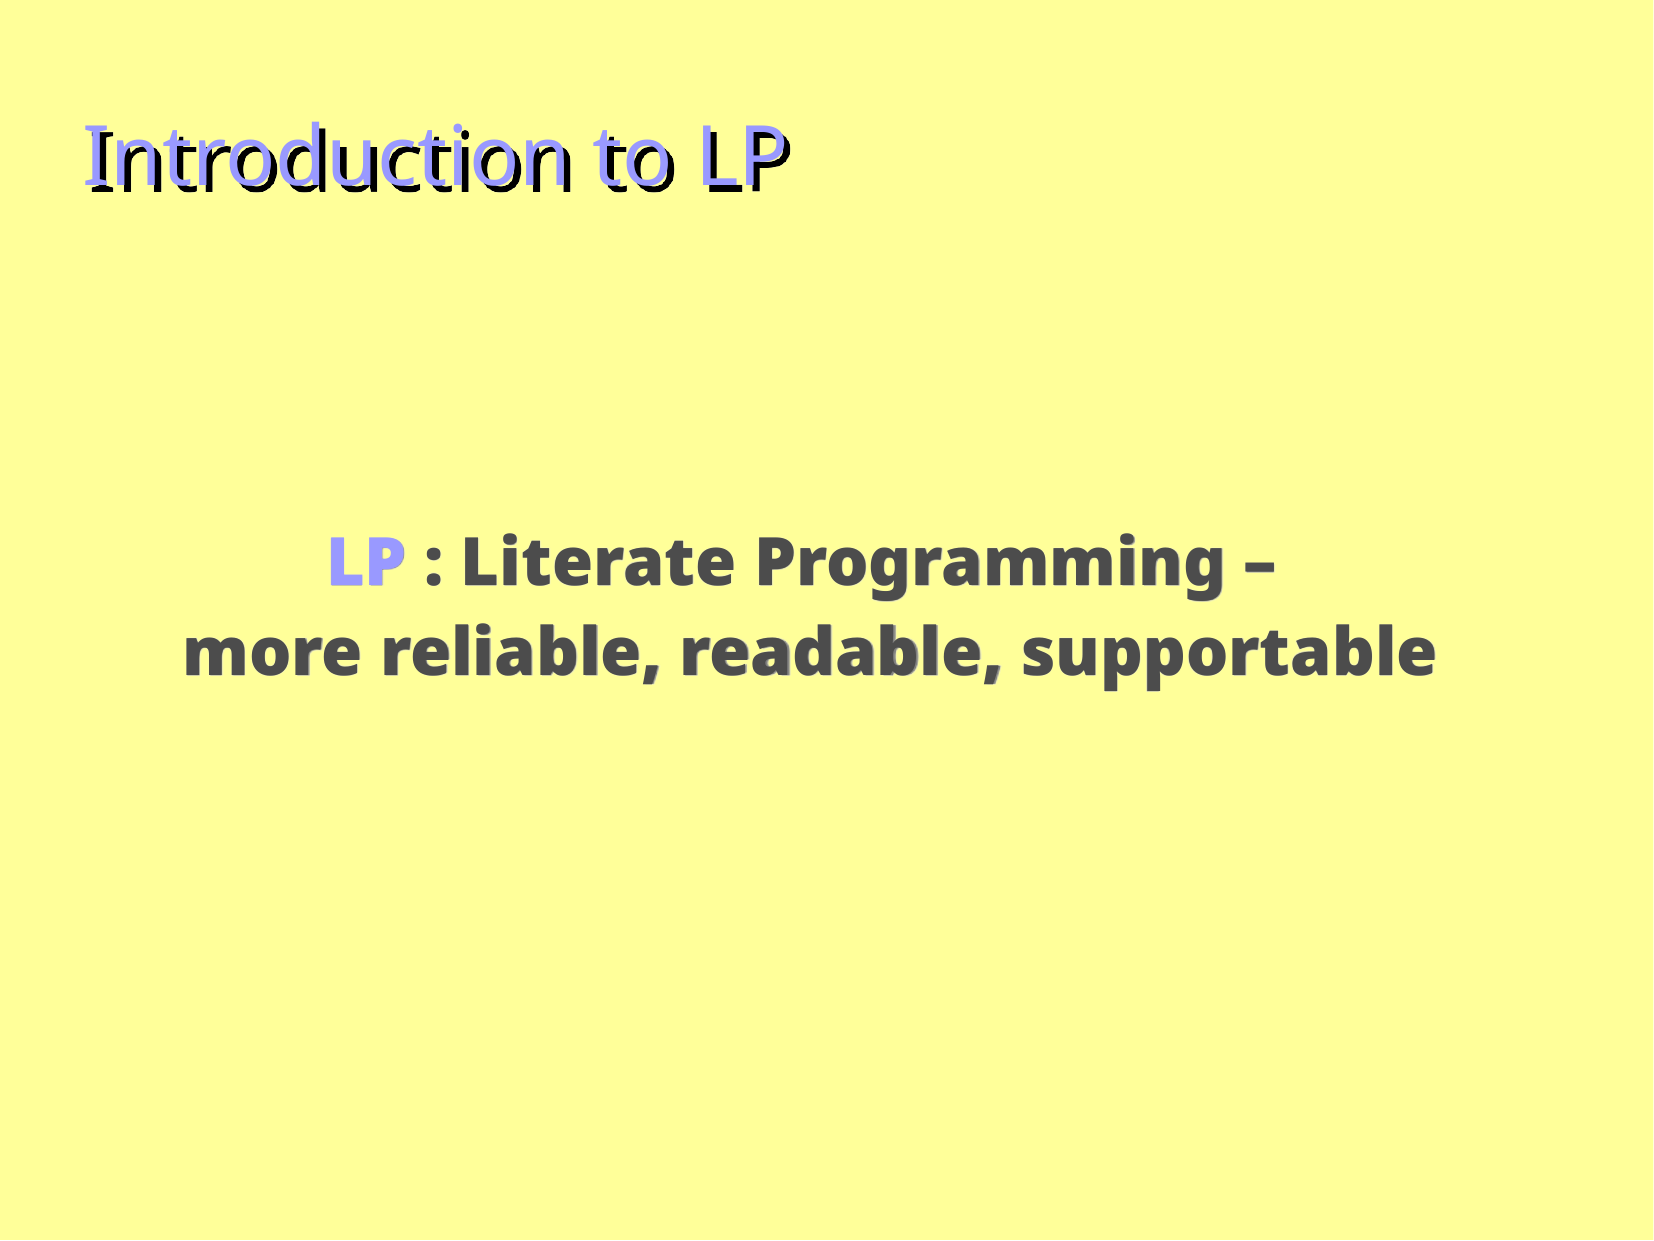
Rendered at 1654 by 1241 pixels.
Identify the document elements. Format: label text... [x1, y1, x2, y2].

subtitle LP : Literate Programming – more reliable, readable, supportable [82, 290, 1538, 1010]
title Introduction to LP [82, 49, 1571, 257]
